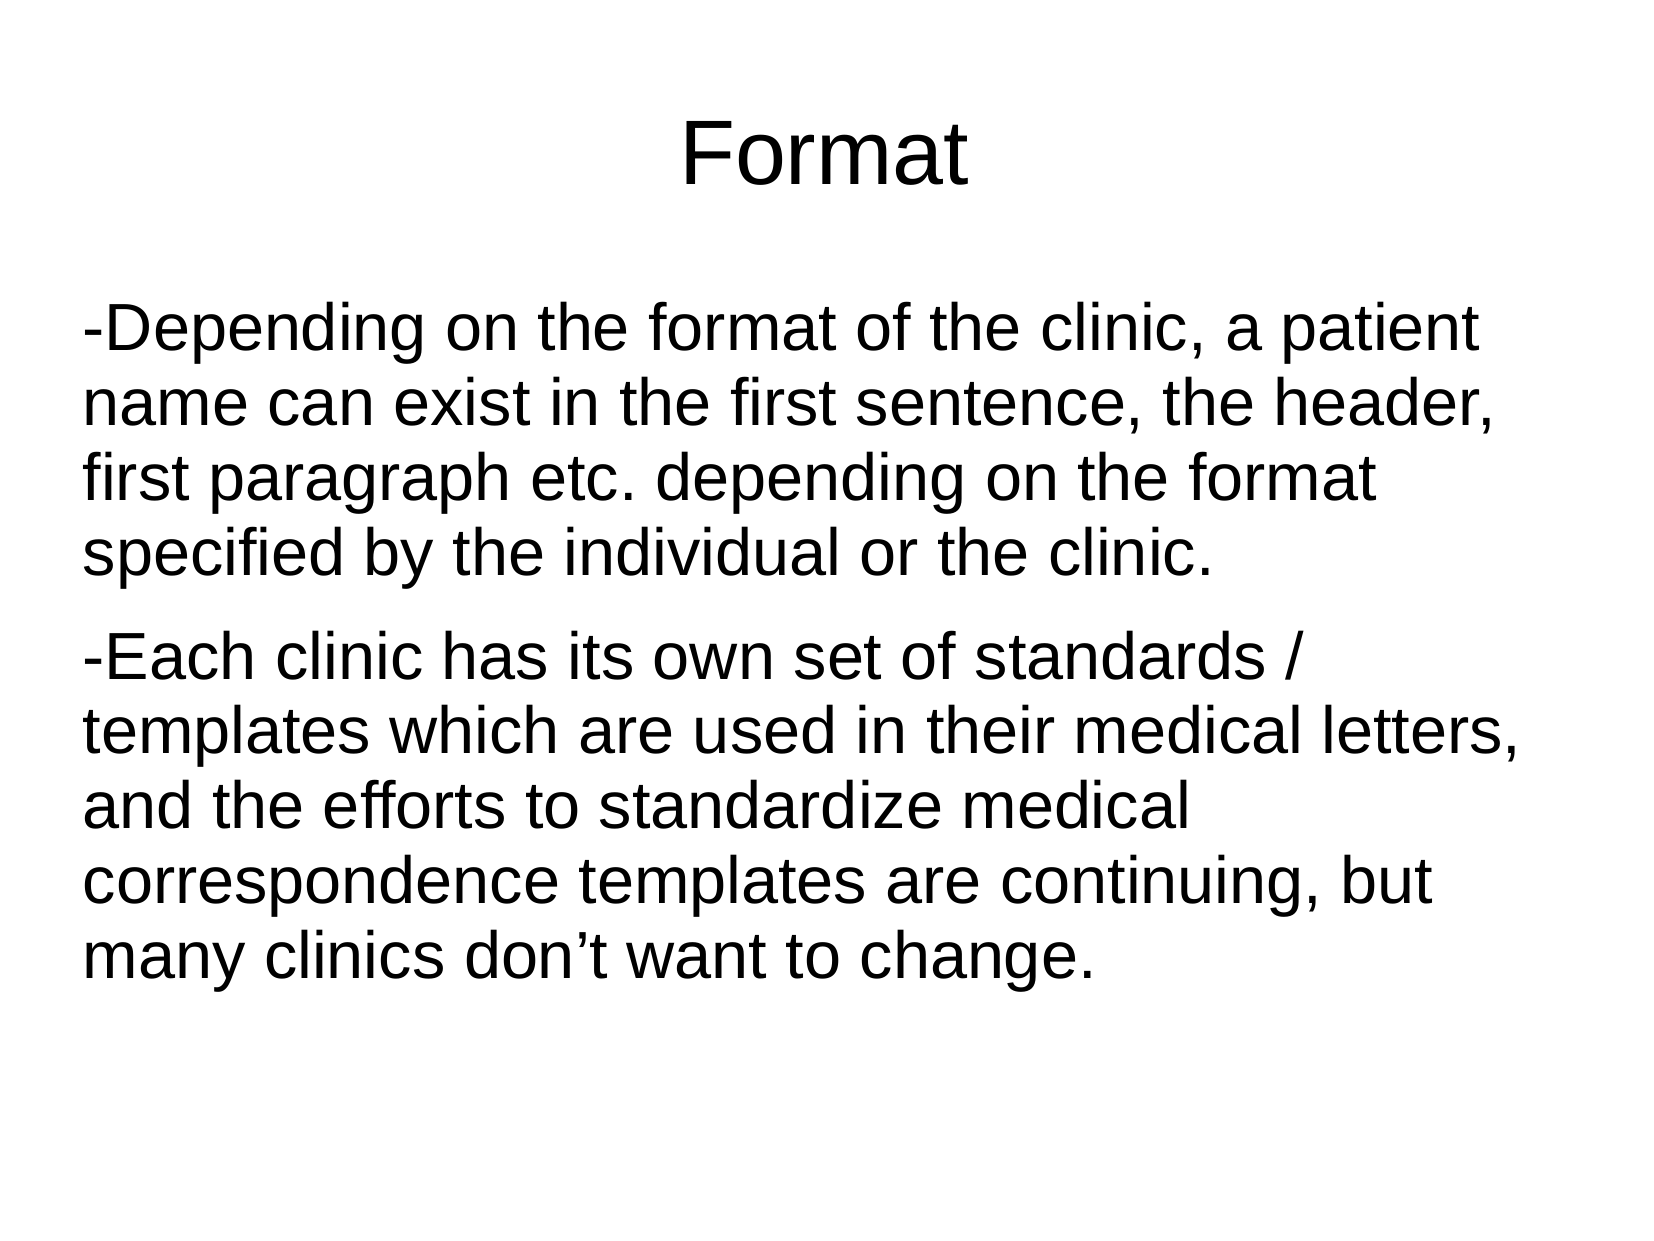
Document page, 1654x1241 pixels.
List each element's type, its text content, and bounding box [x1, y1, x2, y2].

title Format [82, 49, 1571, 257]
list -Depending on the format of the clinic, a patient name can exist in the first sentence, the header, first paragraph etc. depending on the format specified by the individual or the clinic. -Each clinic has its own set of standards / templates which are used in their medical letters, and the efforts to standardize medical correspondence templates are continuing, but many clinics don’t want to change. [82, 290, 1571, 1010]
